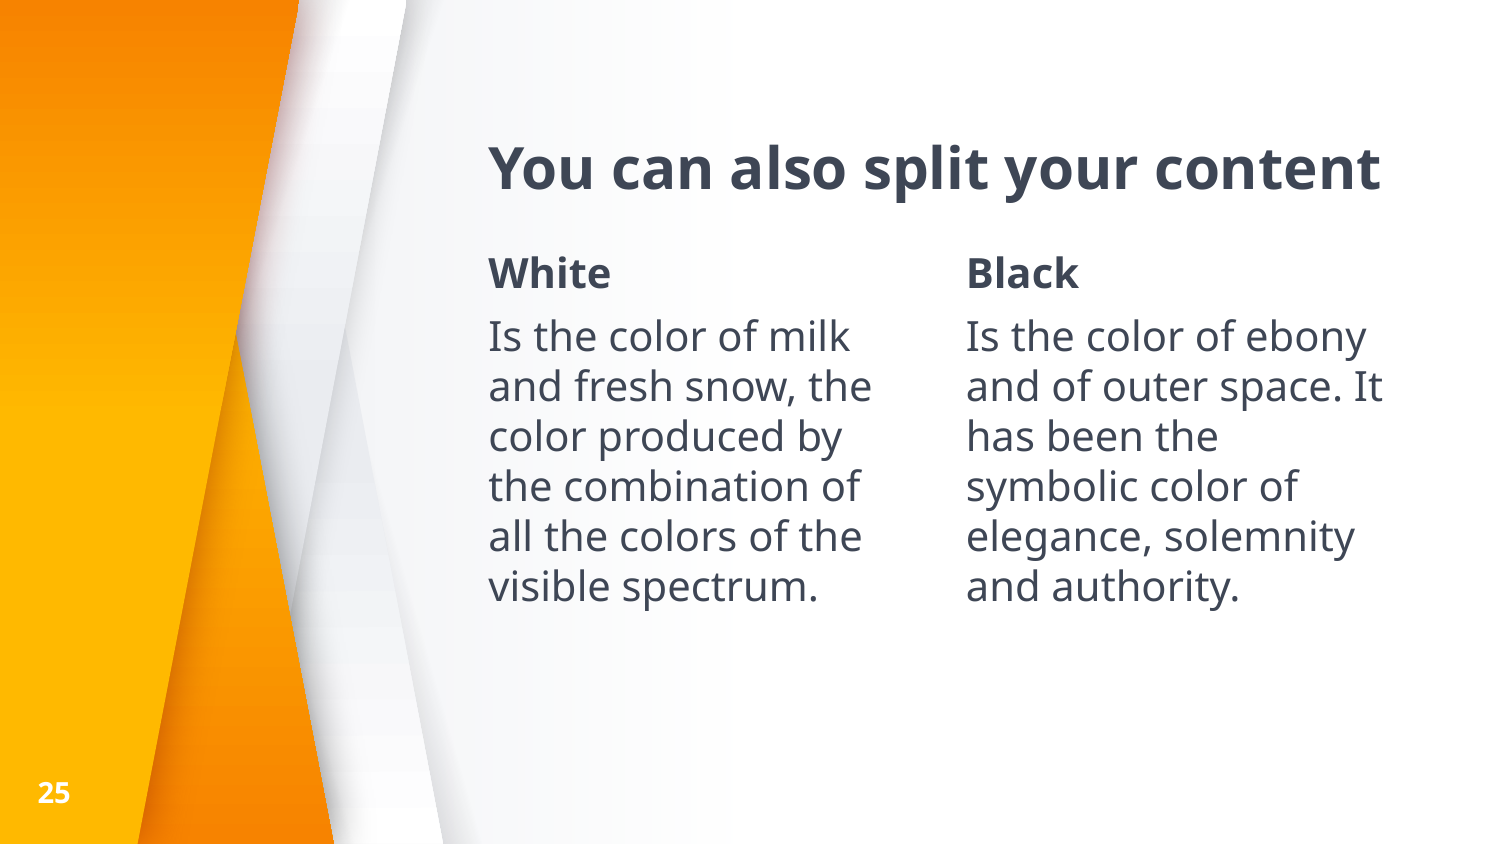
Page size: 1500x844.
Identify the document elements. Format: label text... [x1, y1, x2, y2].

text_box <número> [37, 773, 98, 816]
text_box White Is the color of milk and fresh snow, the color produced by the combination of all the colors of the visible spectrum. [488, 247, 907, 728]
text_box You can also split your content [488, 137, 1385, 202]
text_box Black Is the color of ebony and of outer space. It has been the symbolic color of elegance, solemnity and authority. [965, 247, 1385, 728]
